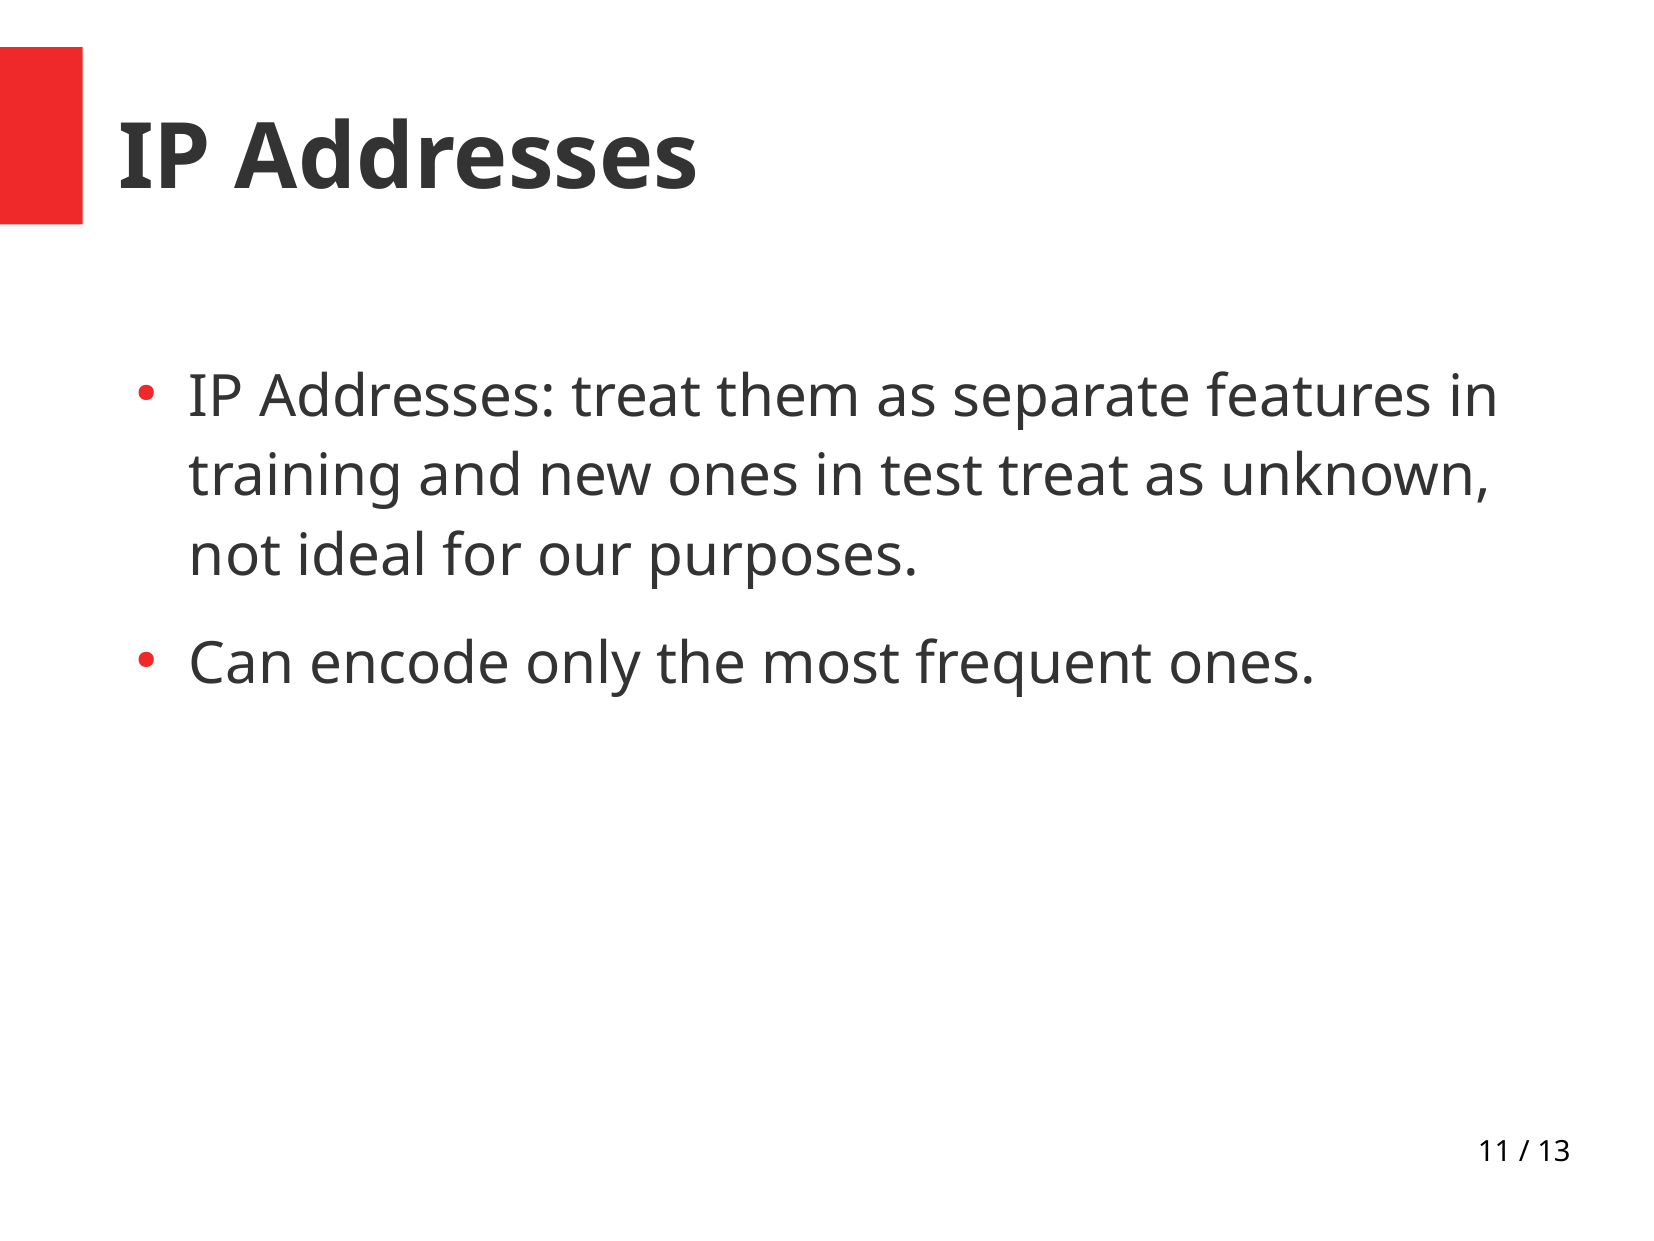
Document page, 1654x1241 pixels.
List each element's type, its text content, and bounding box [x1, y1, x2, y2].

title IP Addresses [118, 49, 1571, 257]
list IP Addresses: treat them as separate features in training and new ones in test treat as unknown, not ideal for our purposes. Can encode only the most frequent ones. [118, 354, 1536, 1074]
